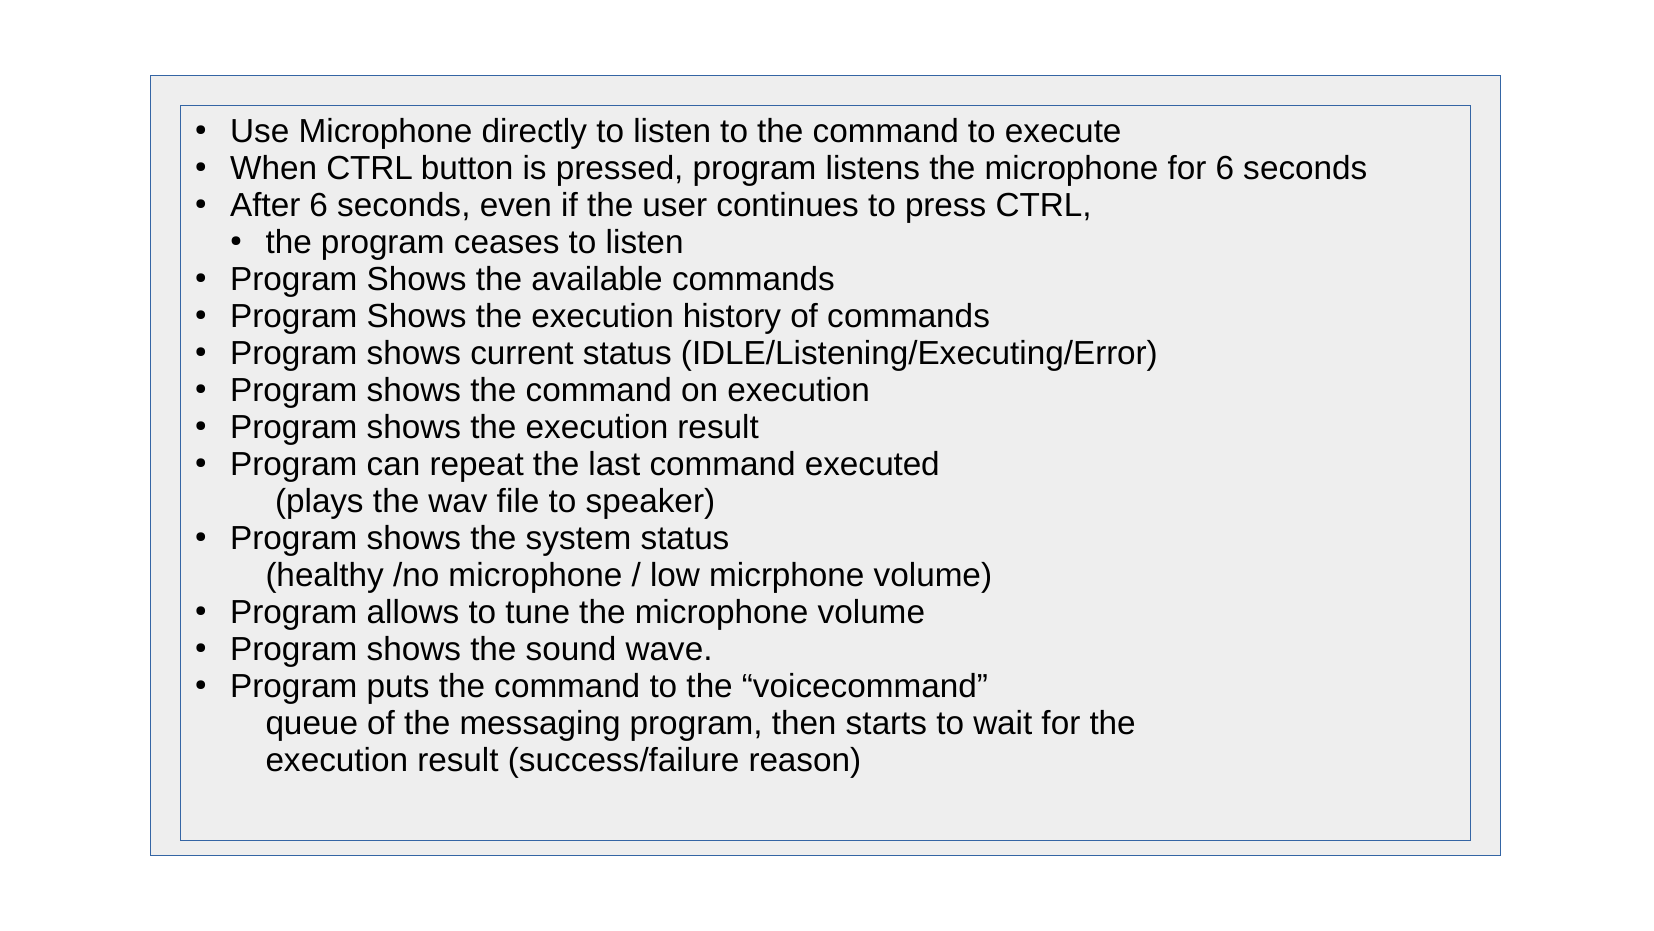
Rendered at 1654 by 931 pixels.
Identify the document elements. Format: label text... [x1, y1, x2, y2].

text_box Use Microphone directly to listen to the command to execute When CTRL button is pressed, program listens the microphone for 6 seconds After 6 seconds, even if the user continues to press CTRL, the program ceases to listen Program Shows the available commands Program Shows the execution history of commands Program shows current status (IDLE/Listening/Executing/Error) Program shows the command on execution Program shows the execution result Program can repeat the last command executed (plays the wav file to speaker) Program shows the system status (healthy /no microphone / low micrphone volume) Program allows to tune the microphone volume Program shows the sound wave. Program puts the command to the “voicecommand” queue of the messaging program, then starts to wait for the execution result (success/failure reason) [180, 105, 1471, 841]
text_box [150, 75, 1501, 856]
